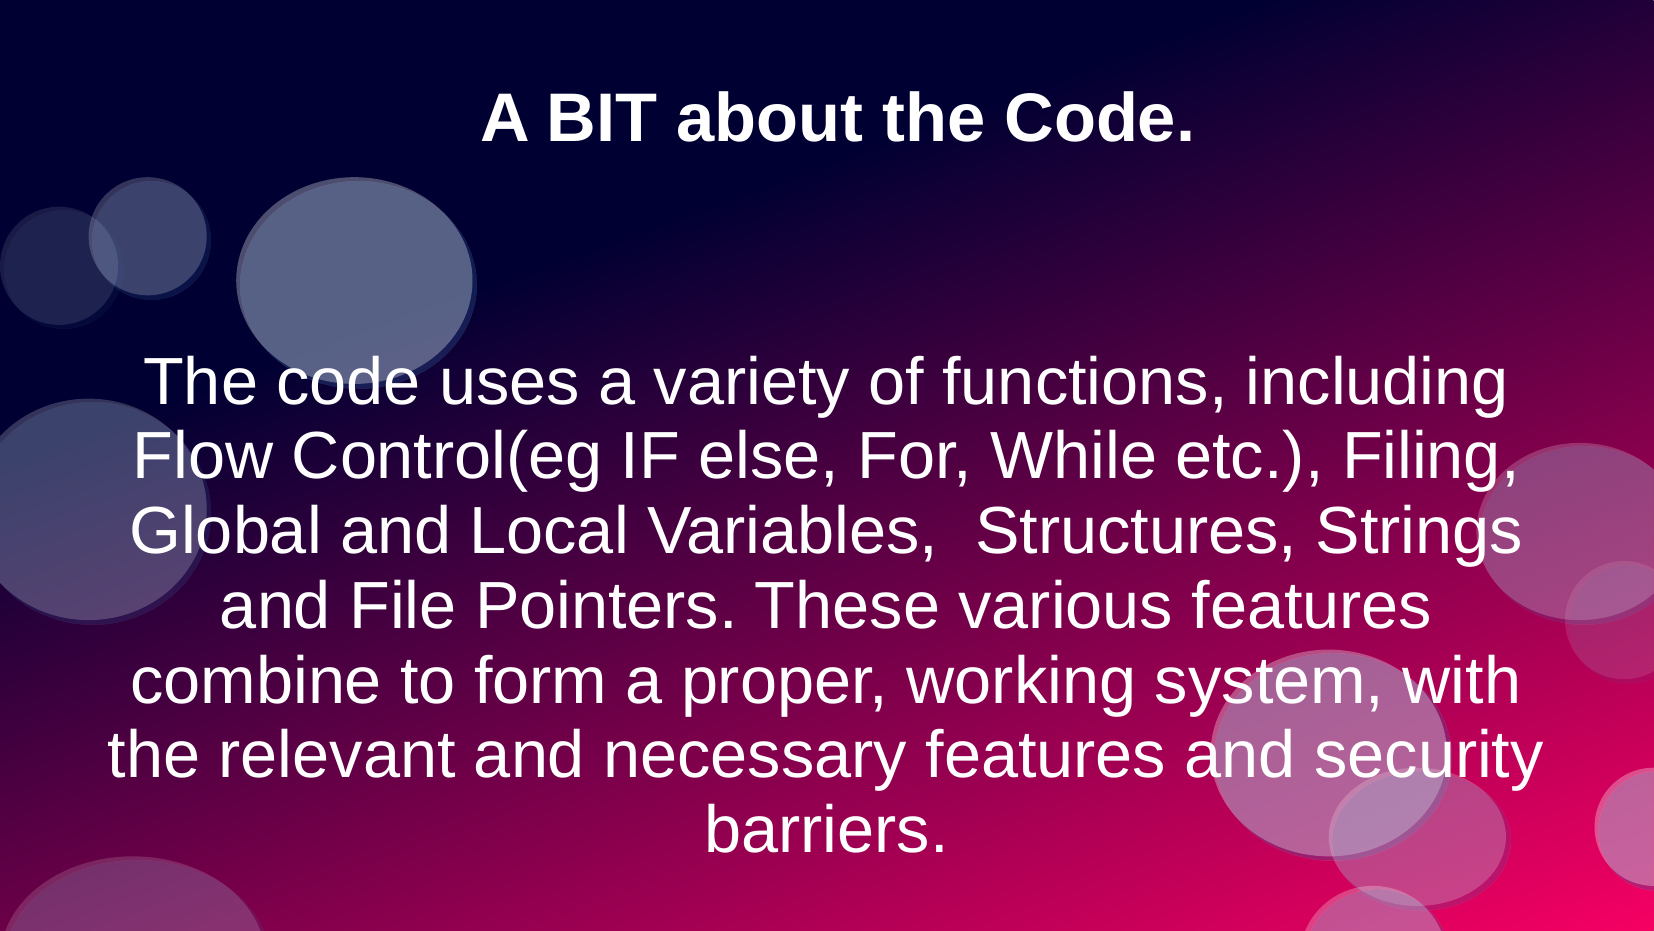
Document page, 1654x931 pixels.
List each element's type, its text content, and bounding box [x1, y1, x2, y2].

title A BIT about the Code. [262, 44, 1415, 192]
subtitle The code uses a variety of functions, including Flow Control(eg IF else, For, While etc.), Filing, Global and Local Variables, Structures, Strings and File Pointers. These various features combine to form a proper, working system, with the relevant and necessary features and security barriers. [88, 343, 1565, 868]
